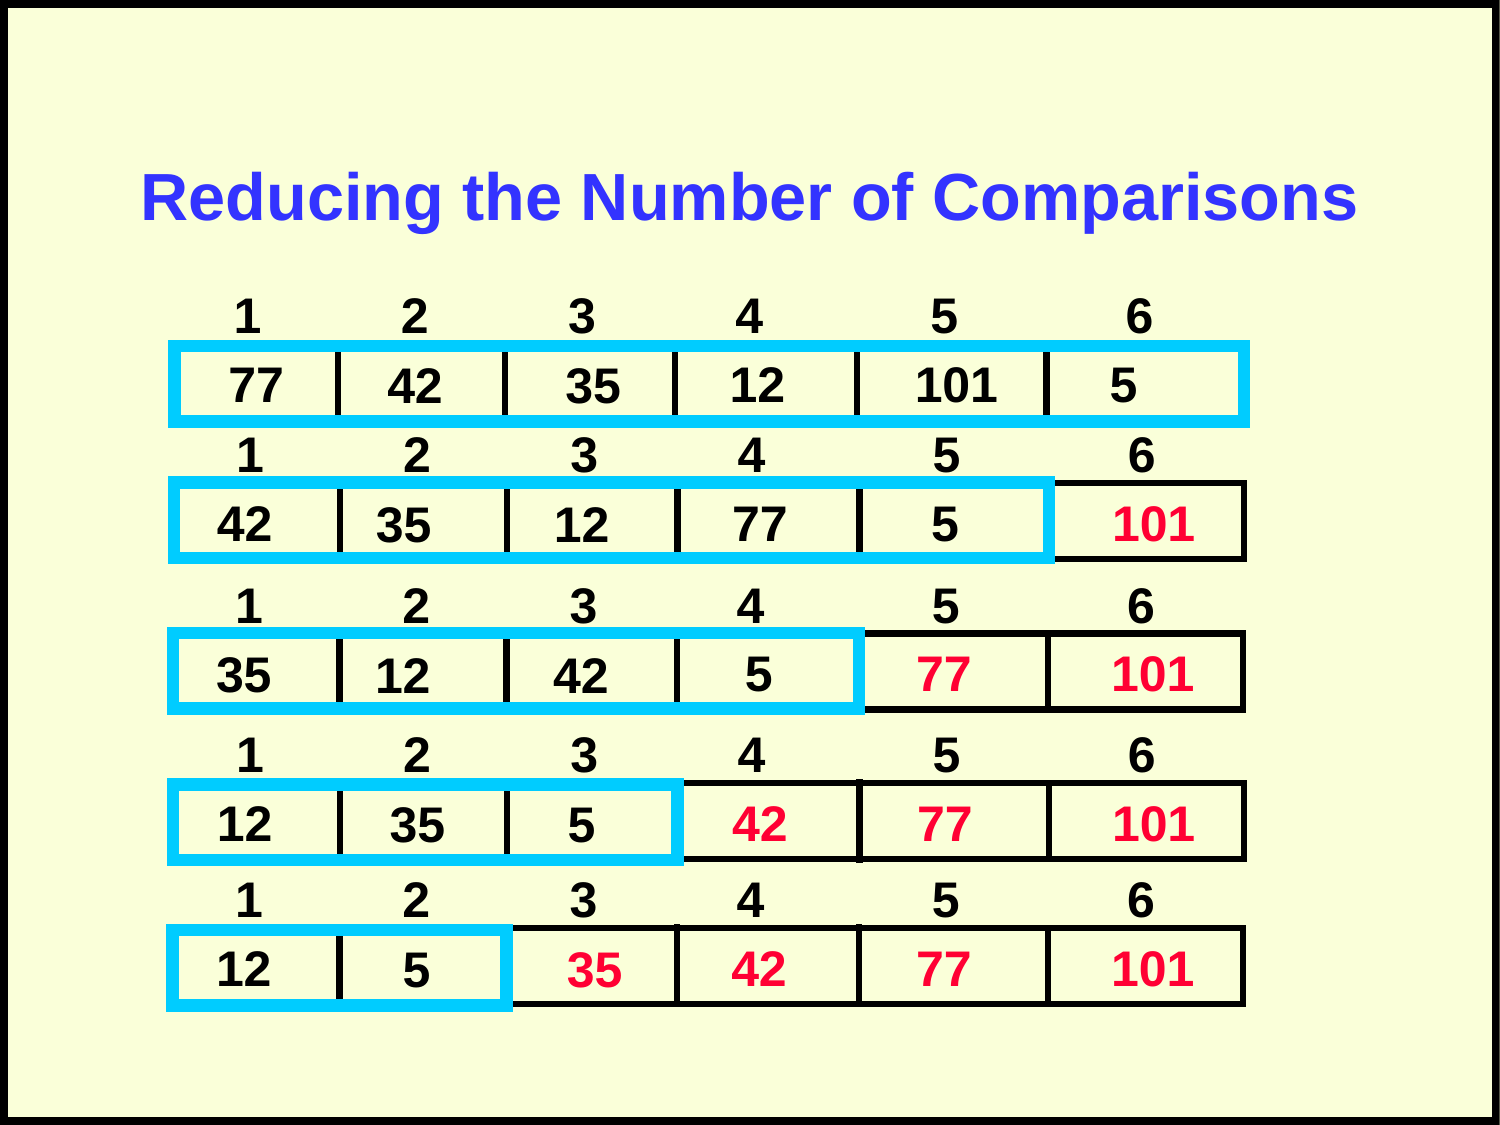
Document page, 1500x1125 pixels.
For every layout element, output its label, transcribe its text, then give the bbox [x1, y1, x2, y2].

text_box 101 [1083, 783, 1211, 859]
text_box 12 [201, 791, 288, 854]
text_box 42 [201, 489, 288, 552]
text_box 12 [714, 352, 801, 415]
text_box 42 [537, 641, 624, 702]
text_box 5 [538, 791, 611, 854]
text_box 35 [200, 639, 287, 702]
text_box 1 2 3 4 5 6 [220, 428, 1174, 491]
text_box 1 2 3 4 5 6 [220, 715, 1174, 791]
text_box 12 [200, 936, 287, 999]
text_box 5 [359, 936, 446, 999]
text_box 5 [715, 641, 789, 702]
text_box 42 [716, 791, 803, 859]
text_box 35 [360, 491, 447, 552]
text_box 1 2 3 4 5 6 [220, 860, 1173, 936]
text_box 5 [1080, 352, 1153, 415]
text_box 77 [887, 791, 988, 859]
text_box 101 [1082, 928, 1210, 1004]
text_box 77 [887, 936, 987, 1004]
text_box 77 [199, 352, 300, 415]
text_box 12 [538, 491, 625, 552]
text_box 101 [885, 352, 1014, 415]
text_box 12 [359, 641, 446, 702]
text_box 42 [358, 352, 459, 415]
text_box 35 [536, 352, 637, 415]
text_box 101 [1083, 483, 1211, 559]
text_box 1 2 3 4 5 6 [218, 275, 1172, 340]
text_box 35 [537, 936, 638, 1006]
text_box 5 [887, 491, 974, 552]
text_box 35 [360, 791, 461, 854]
title Reducing the Number of Comparisons [112, 99, 1388, 288]
text_box 42 [716, 936, 802, 1004]
text_box 101 [1082, 634, 1210, 710]
text_box 77 [887, 641, 987, 710]
text_box 77 [716, 491, 803, 552]
text_box 1 2 3 4 5 6 [220, 565, 1173, 641]
